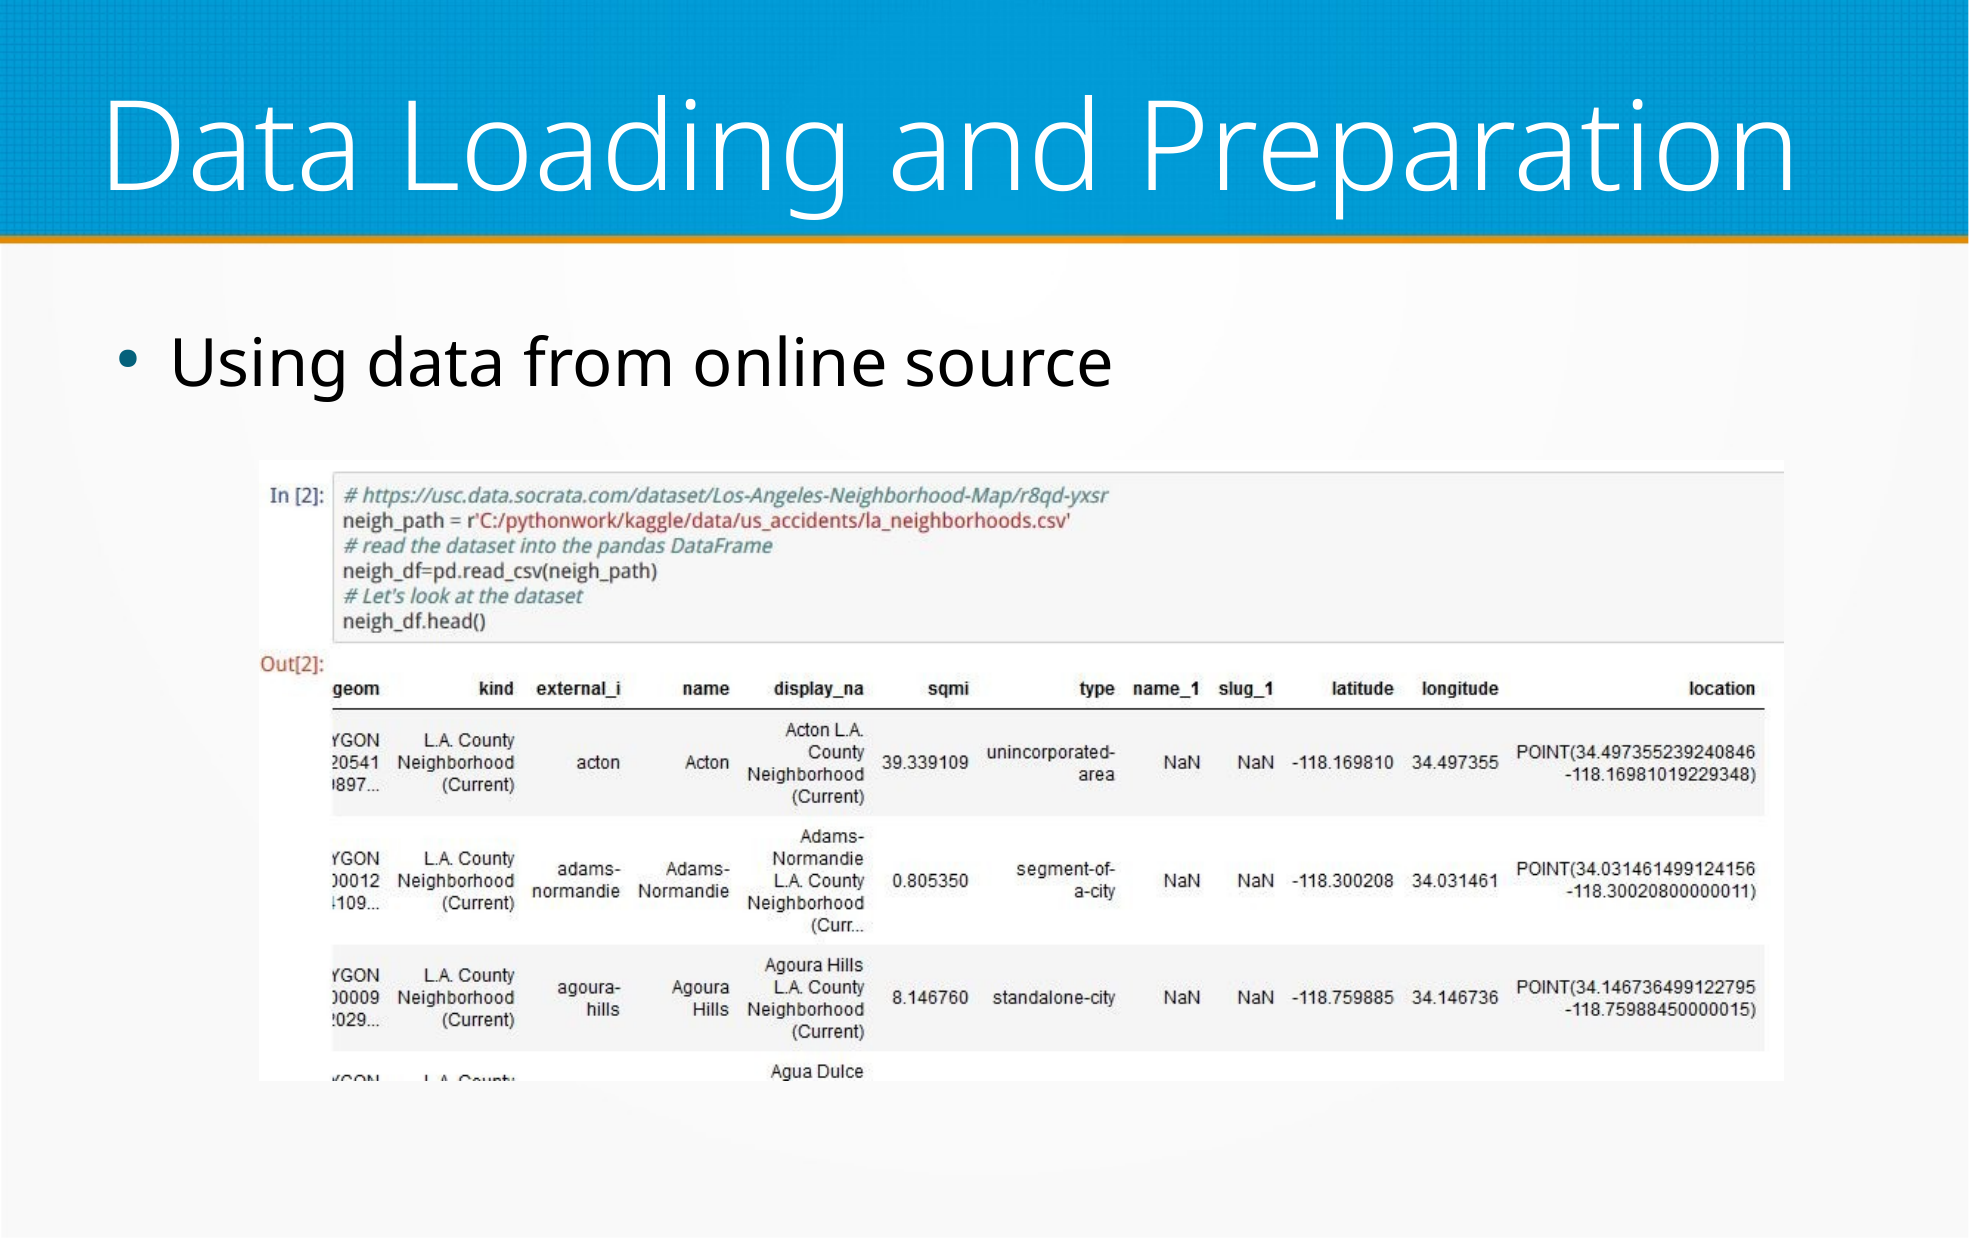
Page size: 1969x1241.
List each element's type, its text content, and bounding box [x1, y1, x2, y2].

picture [0, 233, 1969, 1241]
title Data Loading and Preparation [98, 19, 1870, 227]
list Using data from online source [98, 315, 1861, 1081]
